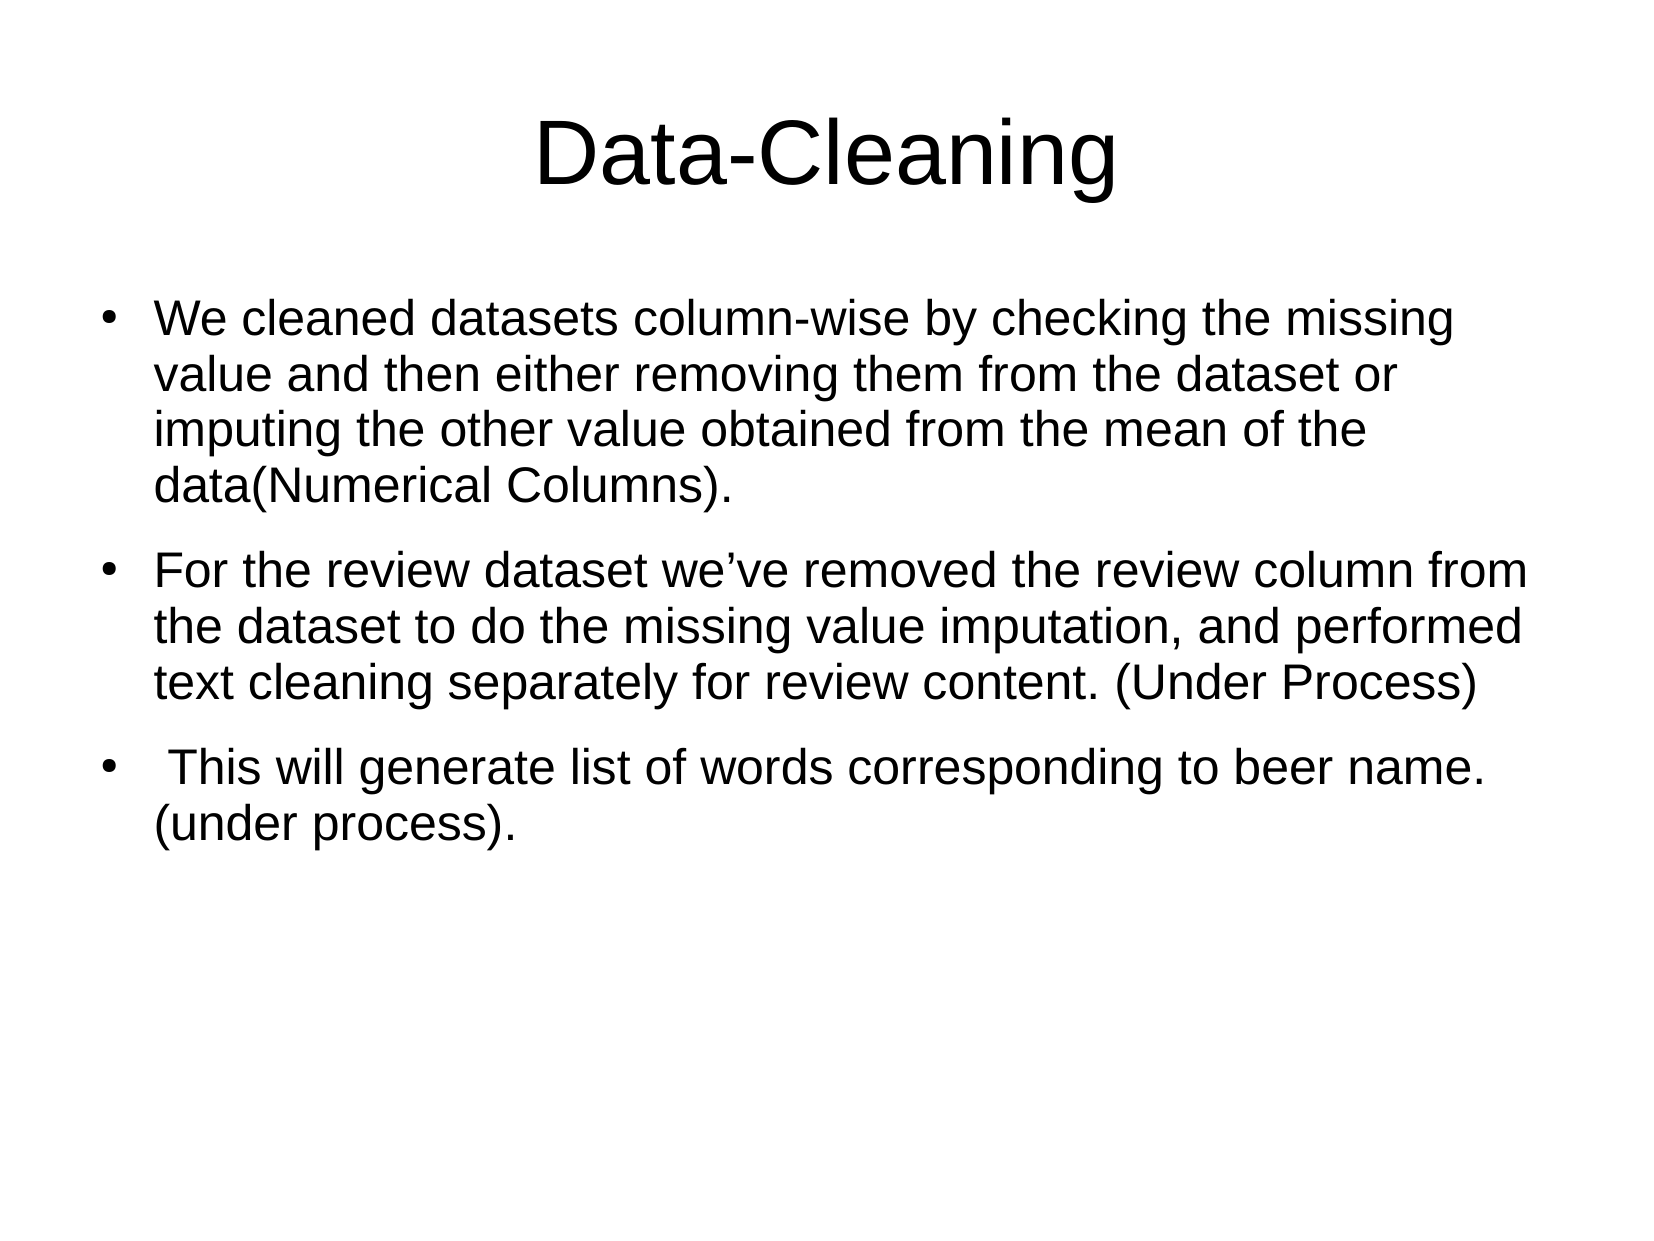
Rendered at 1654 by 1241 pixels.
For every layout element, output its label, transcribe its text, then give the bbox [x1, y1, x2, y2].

title Data-Cleaning [82, 49, 1571, 257]
list We cleaned datasets column-wise by checking the missing value and then either removing them from the dataset or imputing the other value obtained from the mean of the data(Numerical Columns). For the review dataset we’ve removed the review column from the dataset to do the missing value imputation, and performed text cleaning separately for review content. (Under Process) This will generate list of words corresponding to beer name. (under process). [82, 290, 1571, 1010]
